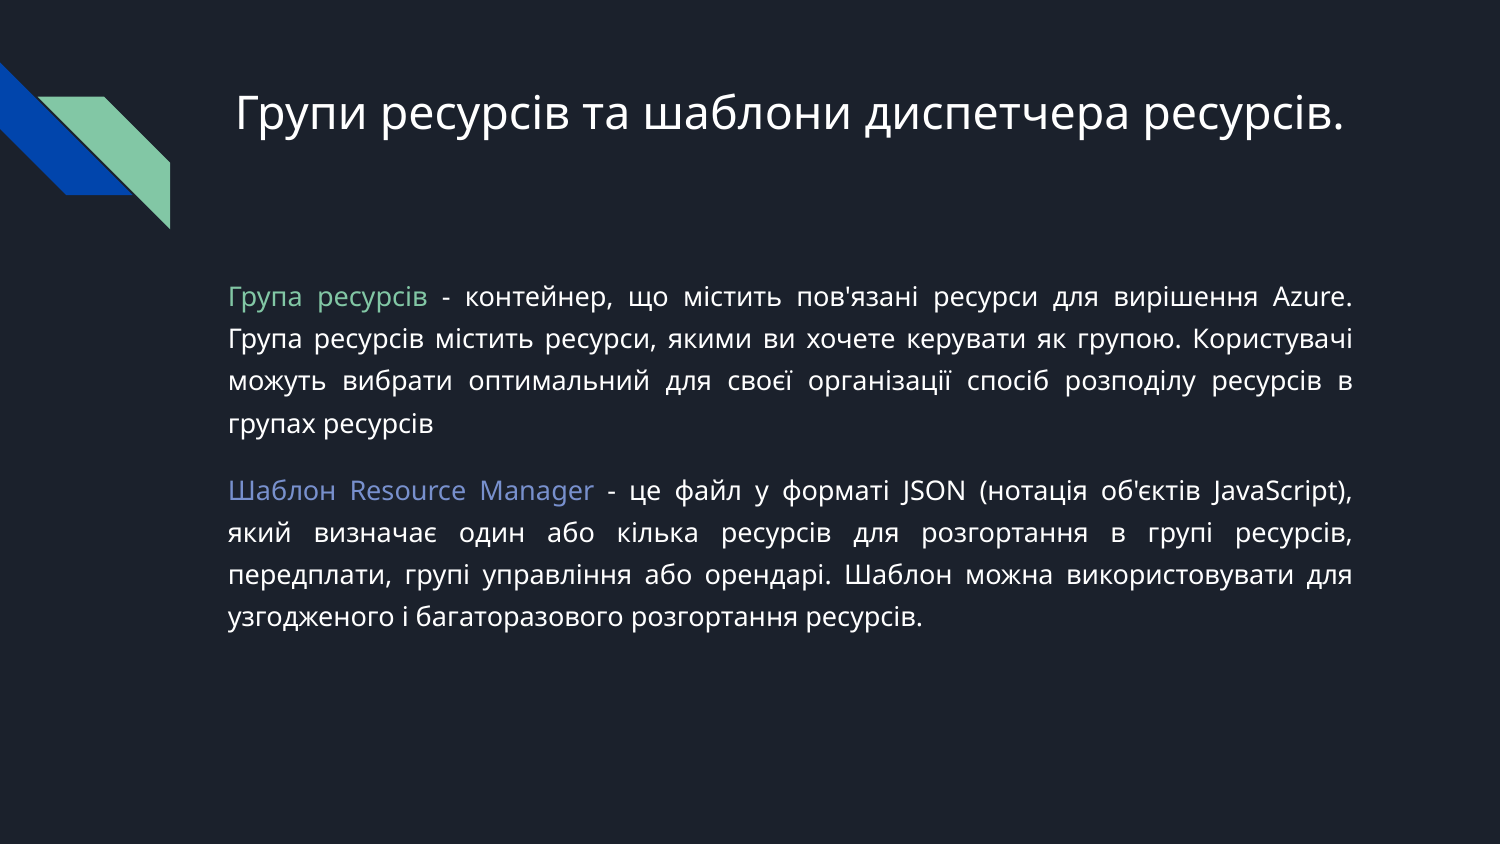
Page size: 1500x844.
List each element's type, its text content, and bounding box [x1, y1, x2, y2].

title Групи ресурсів та шаблони диспетчера ресурсів. [212, 64, 1368, 215]
list Група ресурсів - контейнер, що містить пов'язані ресурси для вирішення Azure. Група ресурсів містить ресурси, якими ви хочете керувати як групою. Користувачі можуть вибрати оптимальний для своєї організації спосіб розподілу ресурсів в групах ресурсів Шаблон Resource Manager - це файл у форматі JSON (нотація об'єктів JavaScript), який визначає один або кілька ресурсів для розгортання в групі ресурсів, передплати, групі управління або орендарі. Шаблон можна використовувати для узгодженого і багаторазового розгортання ресурсів. [212, 257, 1368, 735]
